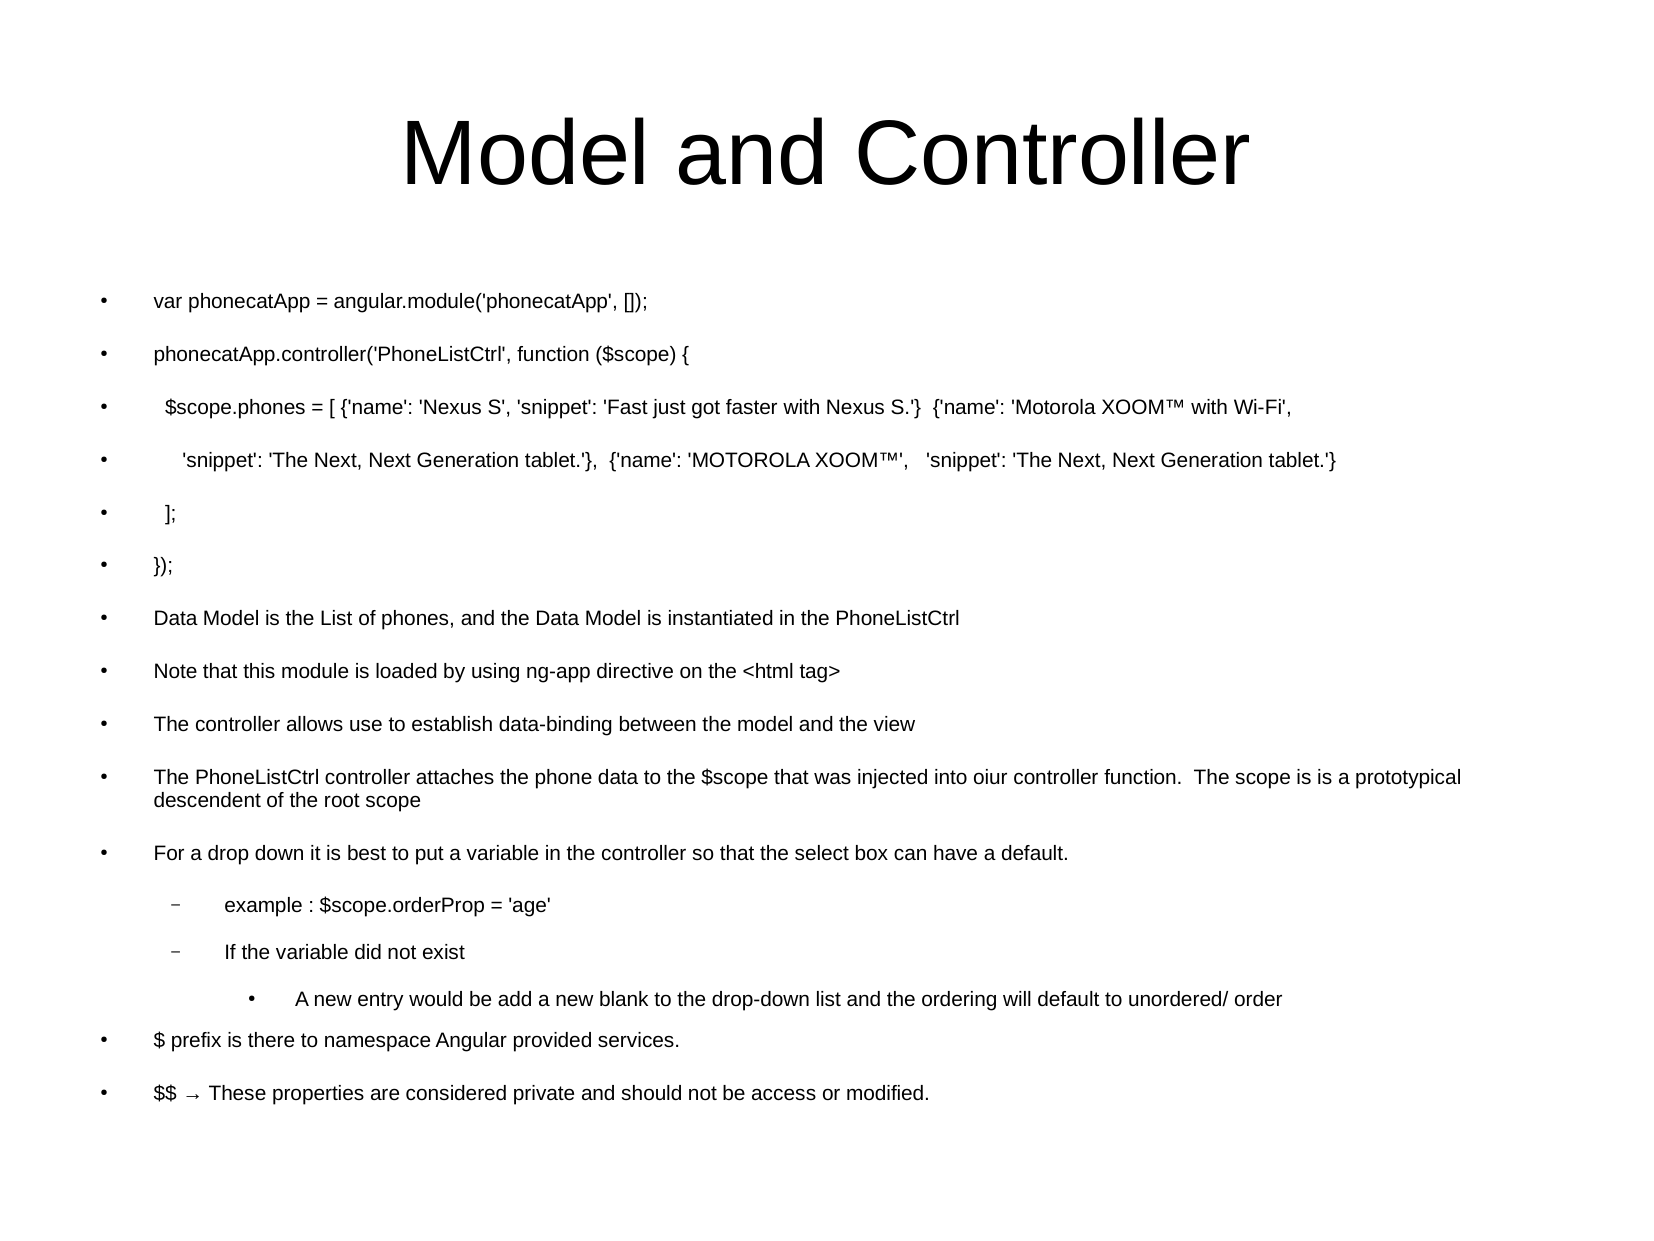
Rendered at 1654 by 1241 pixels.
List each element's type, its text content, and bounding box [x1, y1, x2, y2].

list var phonecatApp = angular.module('phonecatApp', []); phonecatApp.controller('PhoneListCtrl', function ($scope) { $scope.phones = [ {'name': 'Nexus S', 'snippet': 'Fast just got faster with Nexus S.'} {'name': 'Motorola XOOM™ with Wi-Fi', 'snippet': 'The Next, Next Generation tablet.'}, {'name': 'MOTOROLA XOOM™', 'snippet': 'The Next, Next Generation tablet.'} ]; }); Data Model is the List of phones, and the Data Model is instantiated in the PhoneListCtrl Note that this module is loaded by using ng-app directive on the <html tag> The controller allows use to establish data-binding between the model and the view The PhoneListCtrl controller attaches the phone data to the $scope that was injected into oiur controller function. The scope is is a prototypical descendent of the root scope For a drop down it is best to put a variable in the controller so that the select box can have a default. example : $scope.orderProp = 'age' If the variable did not exist A new entry would be add a new blank to the drop-down list and the ordering will default to unordered/ order $ prefix is there to namespace Angular provided services. $$ → These properties are considered private and should not be access or modified. [82, 290, 1571, 1201]
title Model and Controller [82, 49, 1571, 257]
